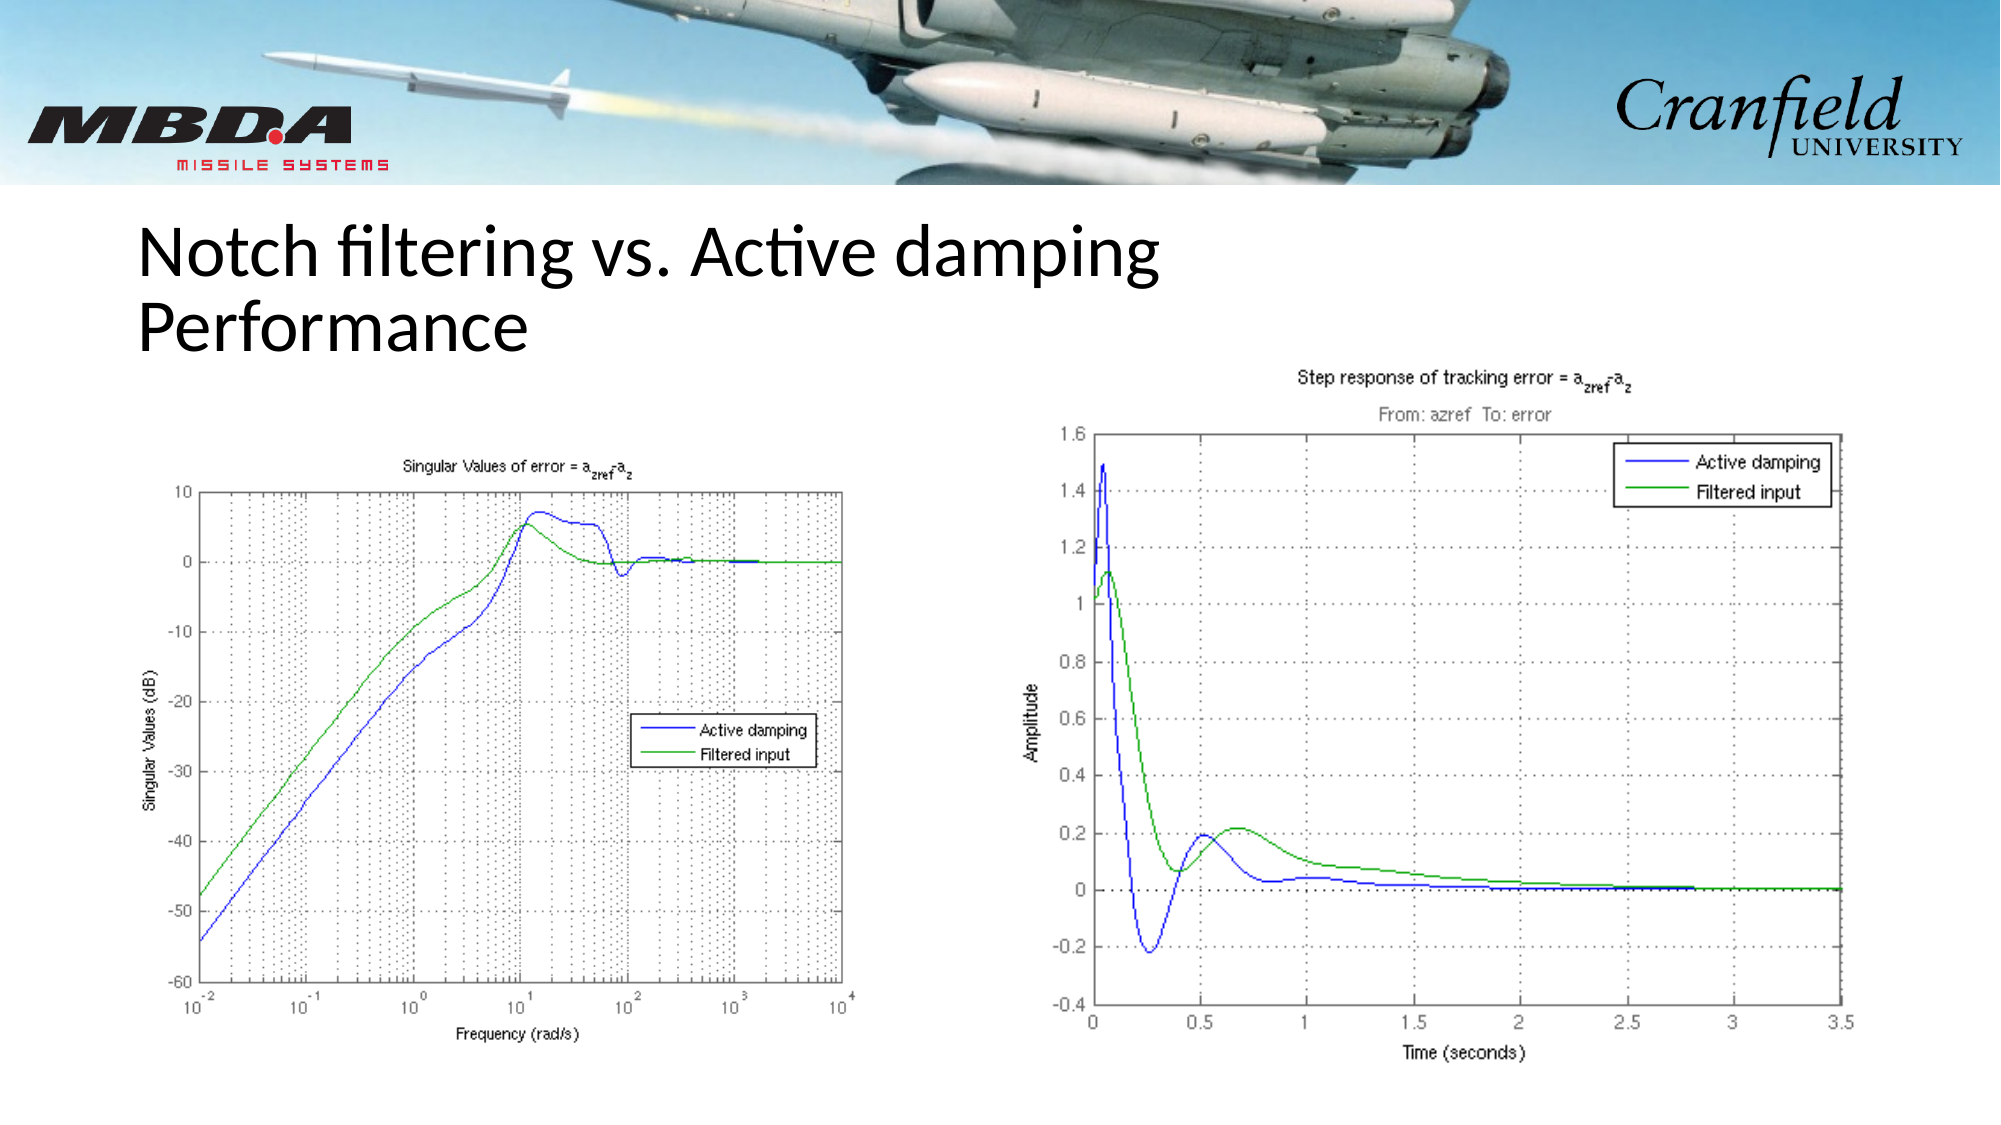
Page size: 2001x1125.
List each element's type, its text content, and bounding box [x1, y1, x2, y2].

picture [70, 413, 922, 1052]
title Notch filtering vs. Active damping Performance [137, 207, 1863, 383]
picture [944, 342, 1935, 1086]
picture [0, 0, 2000, 185]
